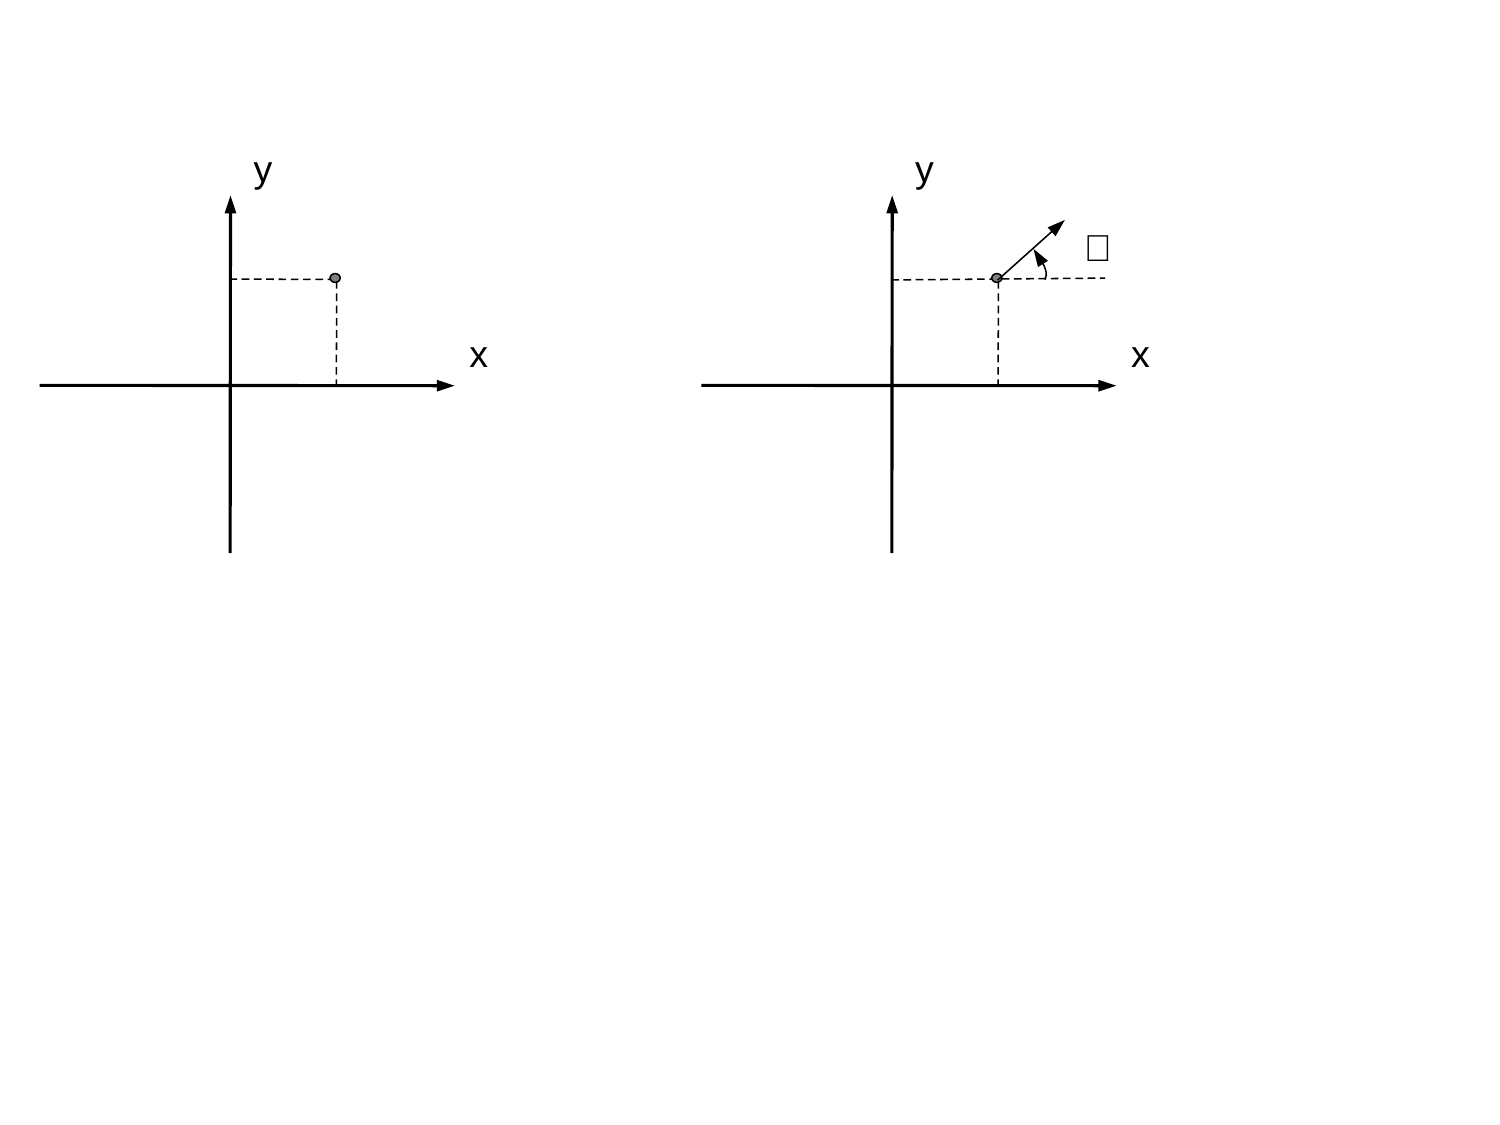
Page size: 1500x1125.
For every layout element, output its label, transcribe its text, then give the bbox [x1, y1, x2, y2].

text_box y [238, 140, 288, 199]
text_box y [900, 140, 949, 199]
text_box [991, 273, 1002, 283]
text_box [330, 273, 341, 283]
text_box x [1116, 326, 1165, 384]
text_box x [454, 326, 504, 384]
text_box  [1069, 219, 1128, 277]
